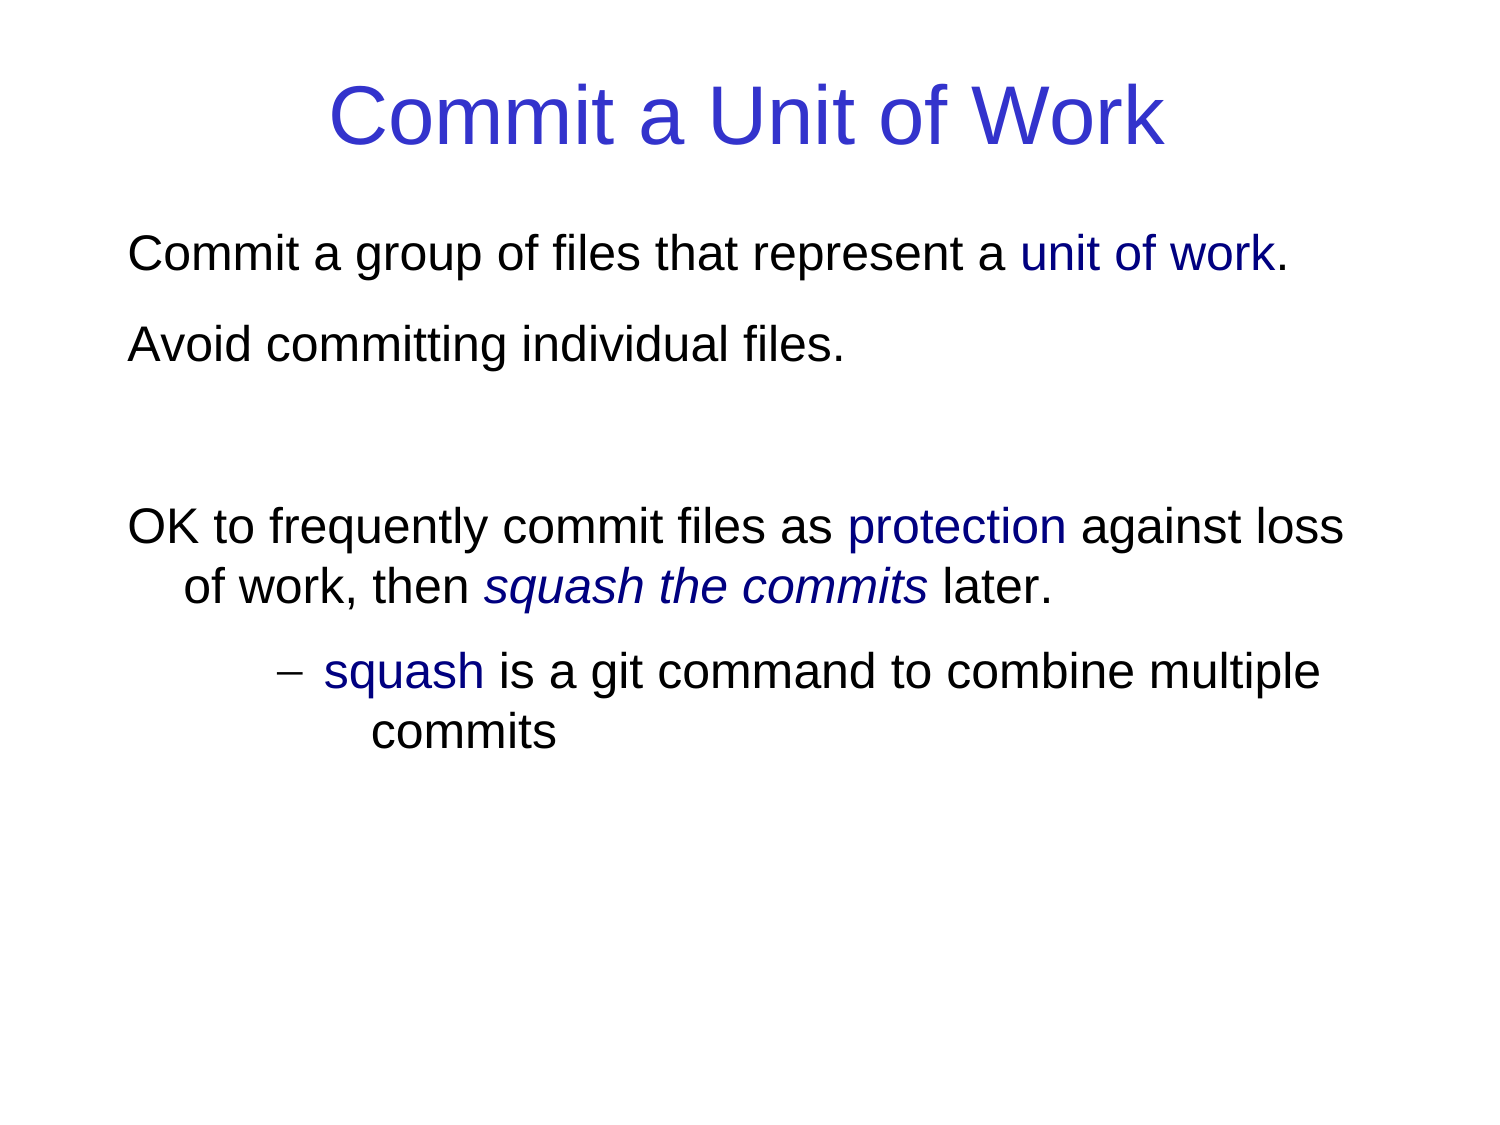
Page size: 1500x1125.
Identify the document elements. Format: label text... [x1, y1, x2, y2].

title Commit a Unit of Work [112, 38, 1382, 183]
list Commit a group of files that represent a unit of work. Avoid committing individual files. OK to frequently commit files as protection against loss of work, then squash the commits later. squash is a git command to combine multiple commits [112, 212, 1382, 1060]
